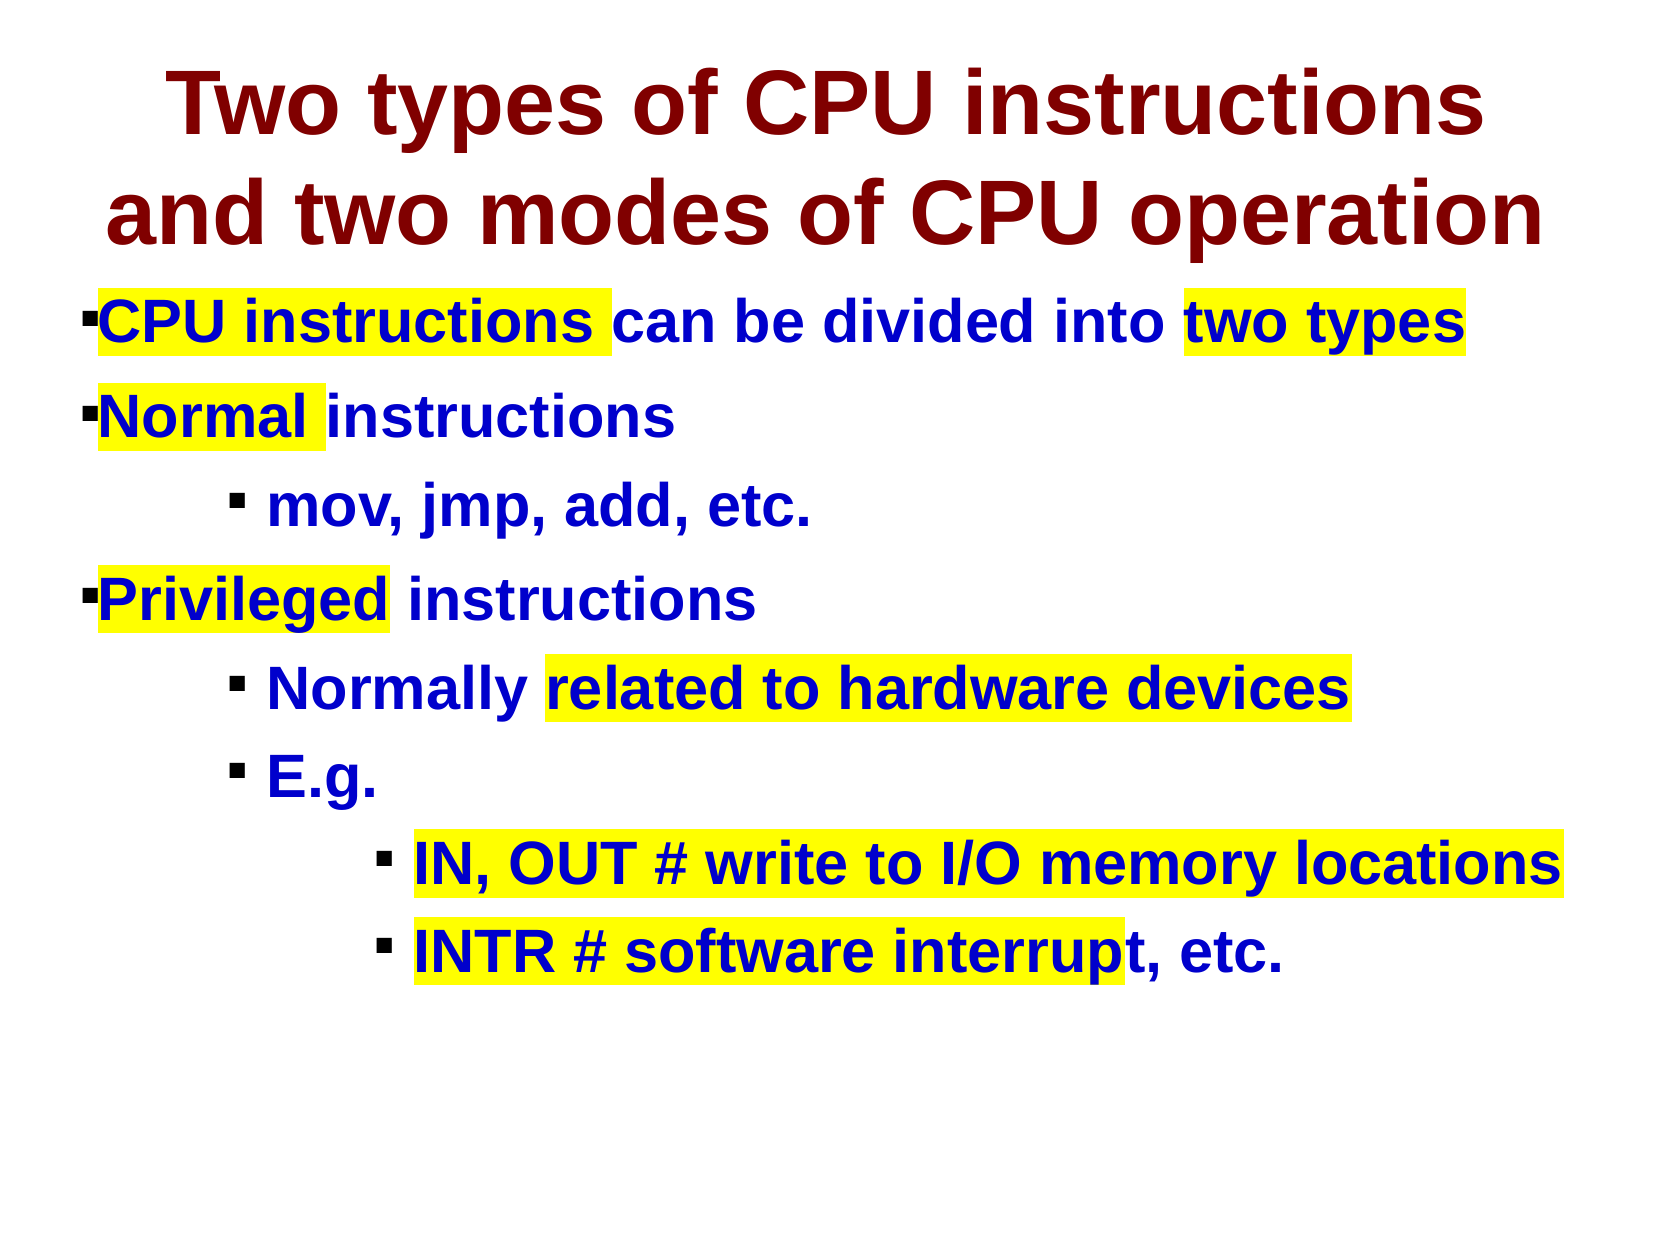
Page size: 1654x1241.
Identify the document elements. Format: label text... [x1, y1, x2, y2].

list CPU instructions can be divided into two types Normal instructions mov, jmp, add, etc. Privileged instructions Normally related to hardware devices E.g. IN, OUT # write to I/O memory locations INTR # software interrupt, etc. [82, 290, 1571, 1010]
title Two types of CPU instructions and two modes of CPU operation [82, 49, 1571, 257]
